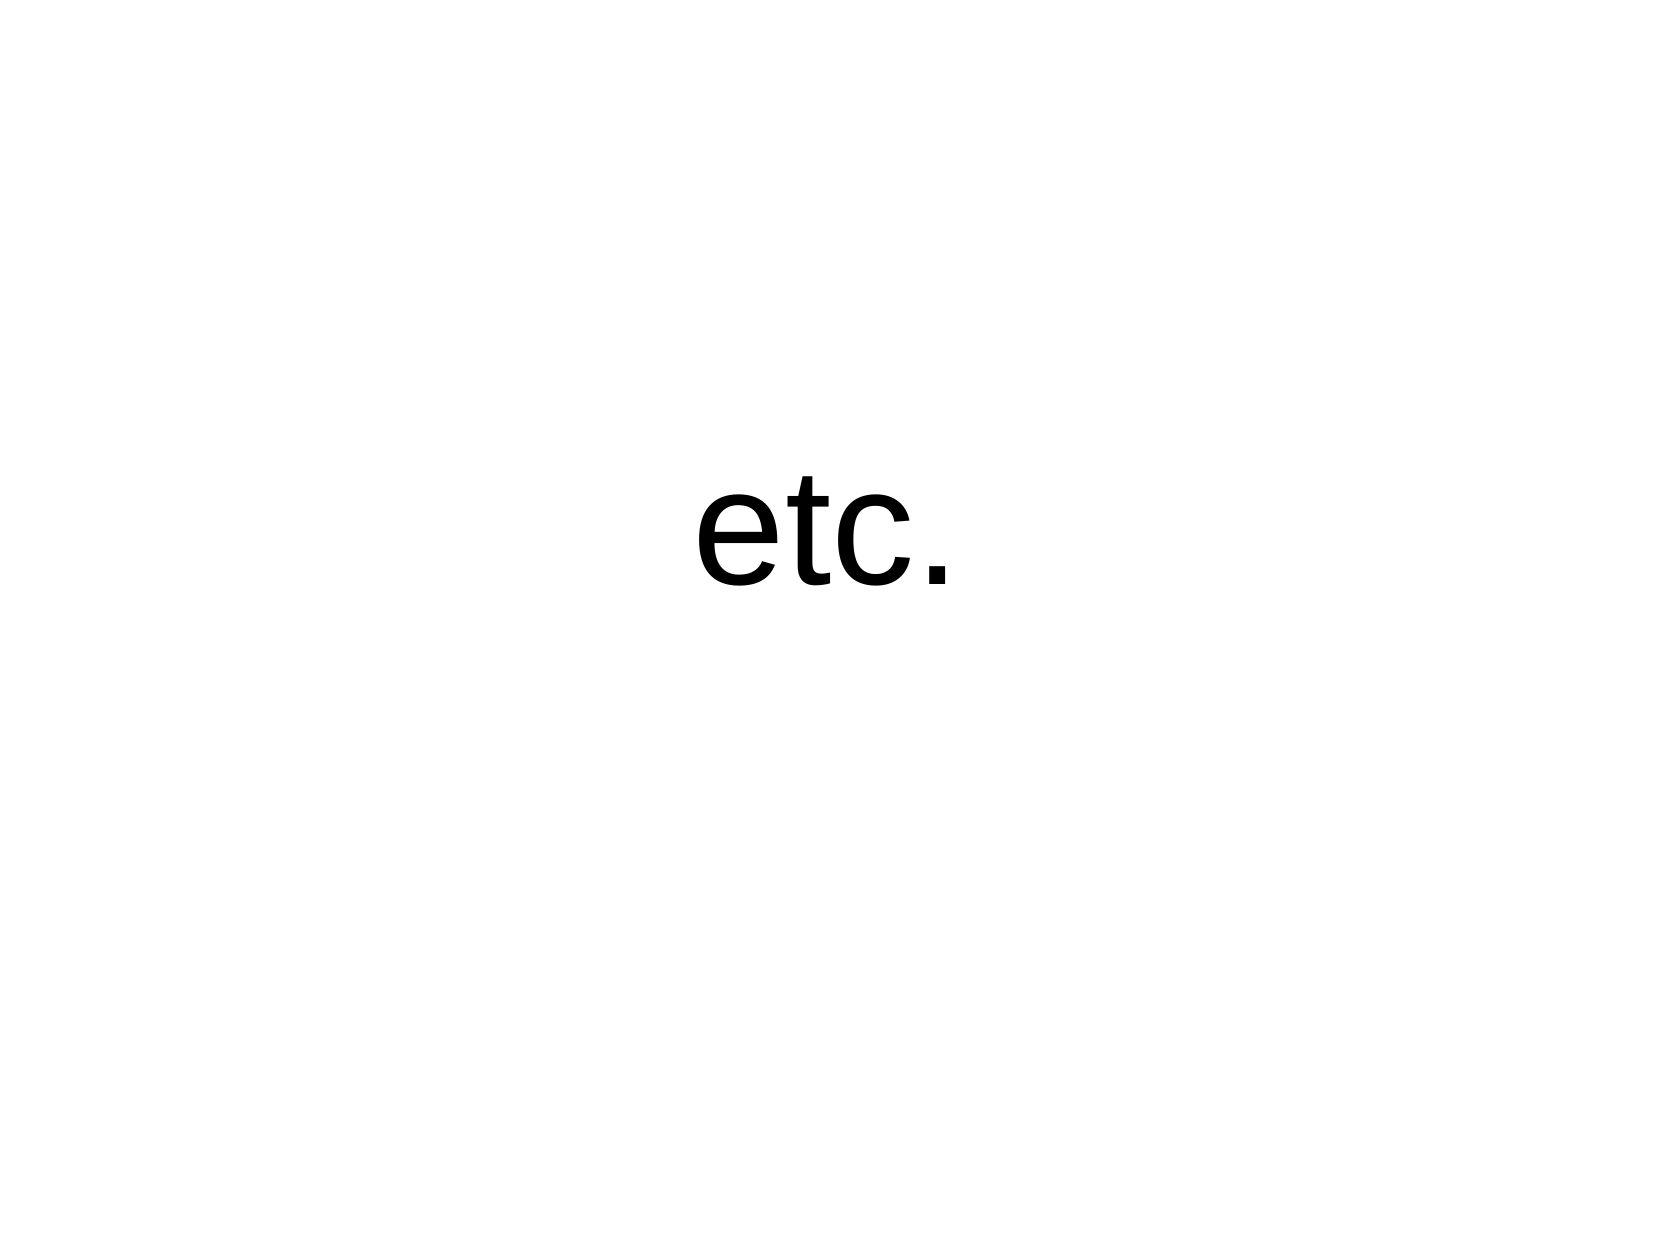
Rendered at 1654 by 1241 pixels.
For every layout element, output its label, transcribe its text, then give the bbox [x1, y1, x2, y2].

text_box etc. [144, 426, 1510, 628]
